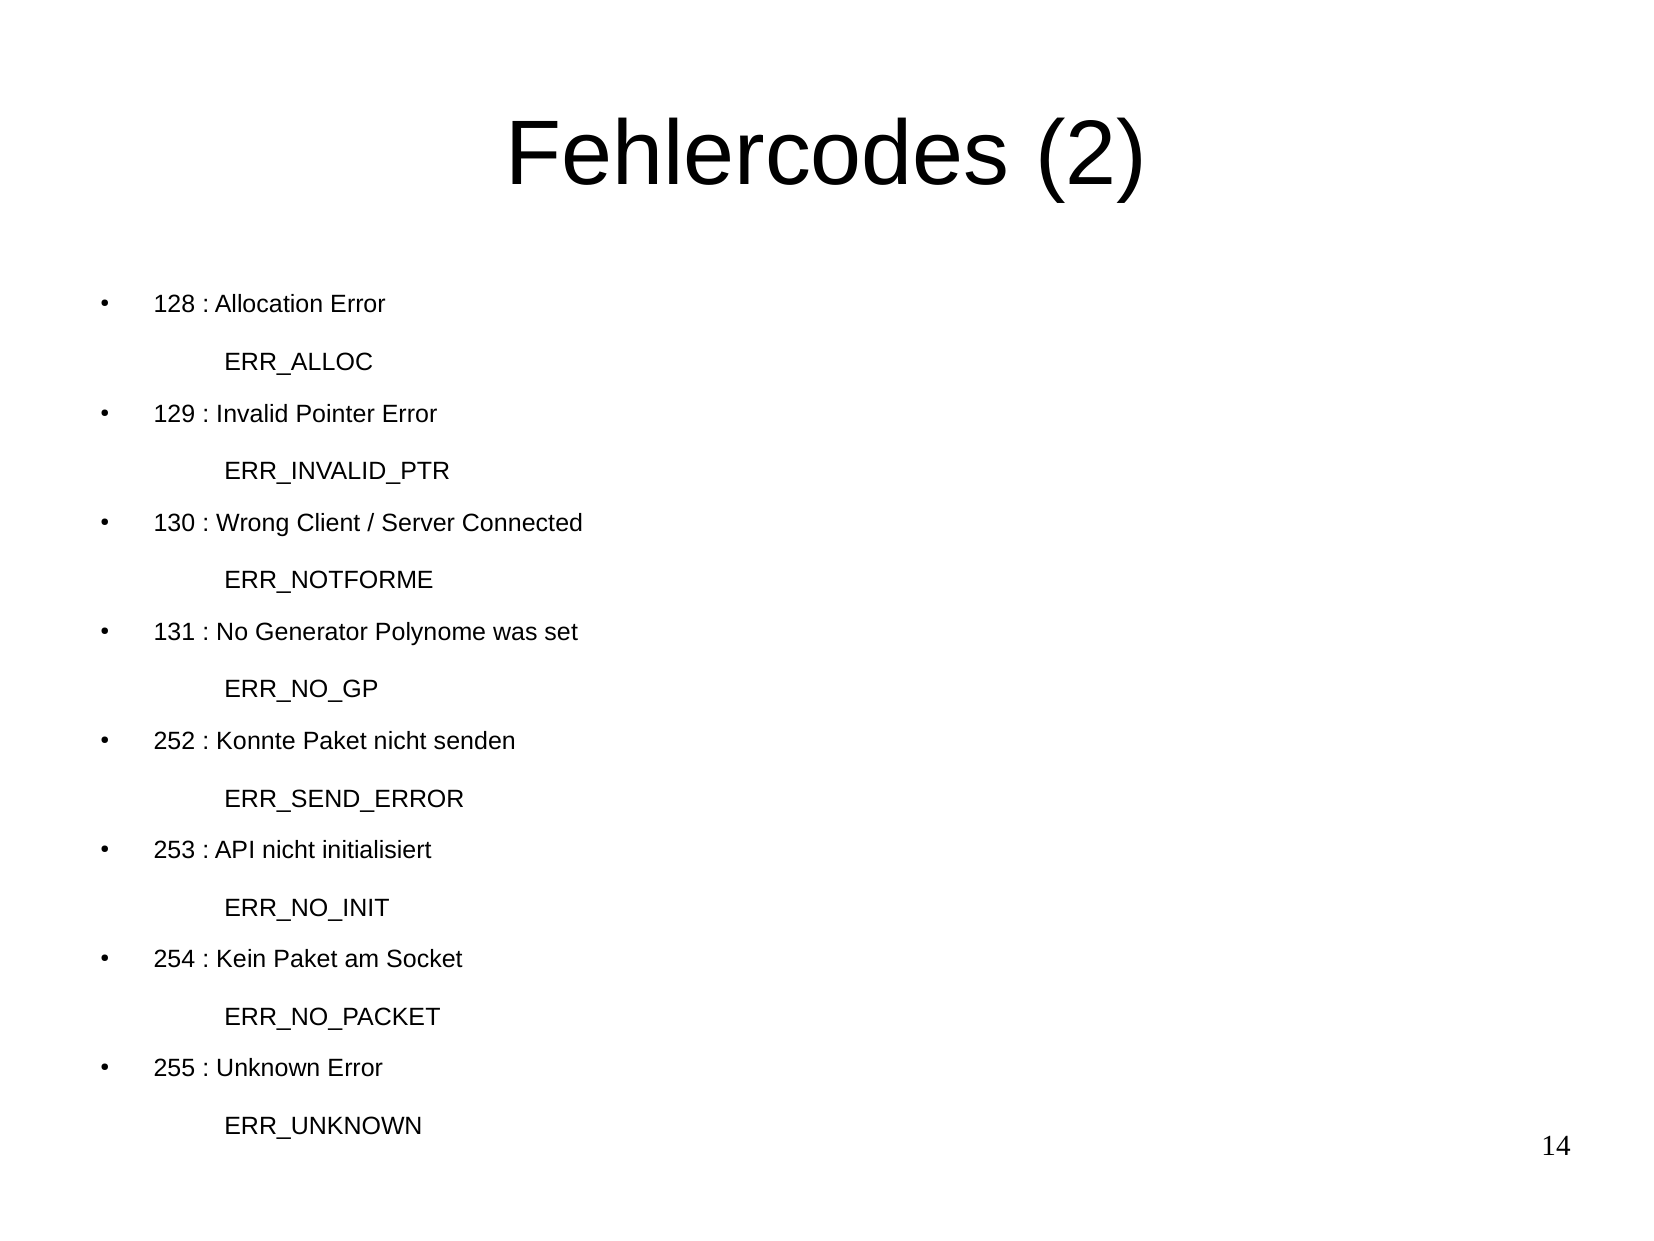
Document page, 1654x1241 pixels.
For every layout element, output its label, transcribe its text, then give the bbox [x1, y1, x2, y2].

list 128 : Allocation Error ERR_ALLOC 129 : Invalid Pointer Error ERR_INVALID_PTR 130 : Wrong Client / Server Connected ERR_NOTFORME 131 : No Generator Polynome was set ERR_NO_GP 252 : Konnte Paket nicht senden ERR_SEND_ERROR 253 : API nicht initialisiert ERR_NO_INIT 254 : Kein Paket am Socket ERR_NO_PACKET 255 : Unknown Error ERR_UNKNOWN [82, 290, 809, 1241]
title Fehlercodes (2) [82, 49, 1571, 257]
